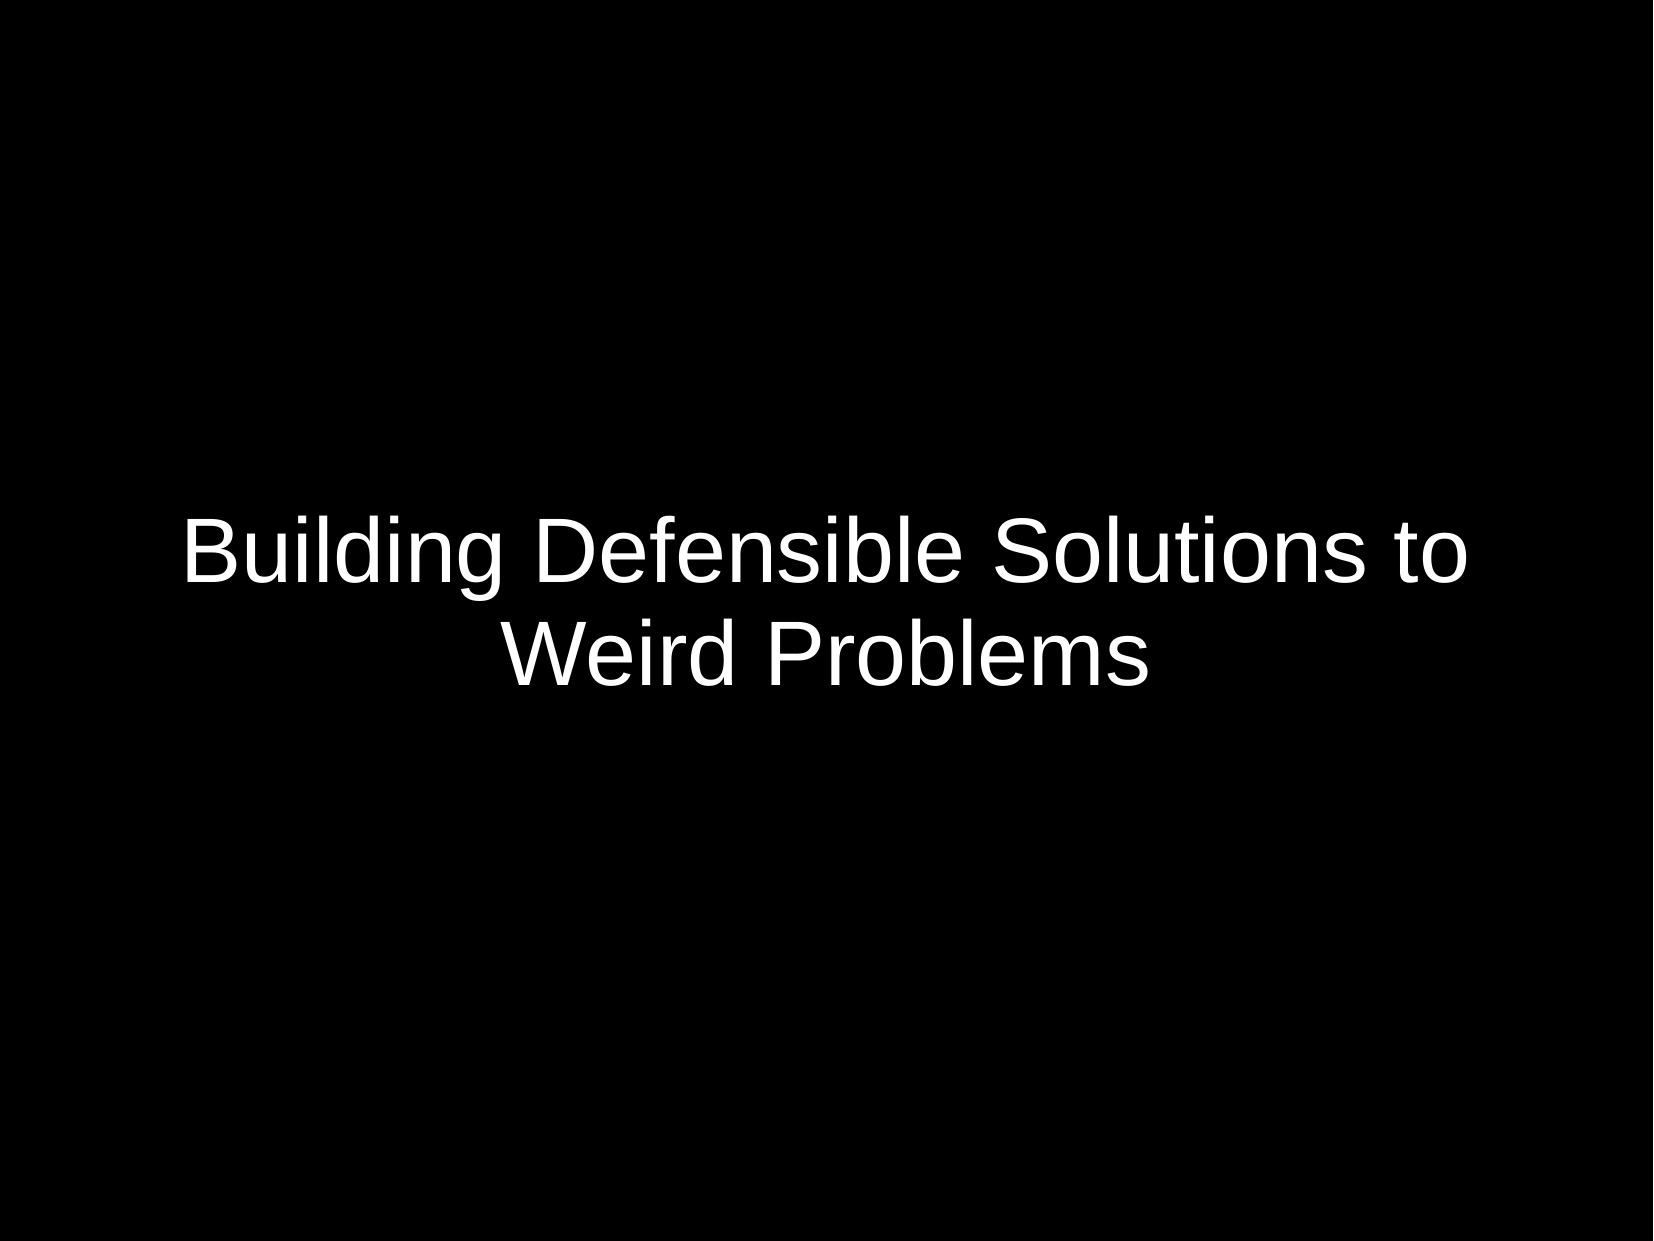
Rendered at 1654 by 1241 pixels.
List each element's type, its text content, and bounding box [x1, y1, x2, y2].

title Building Defensible Solutions to Weird Problems [82, 49, 1571, 1156]
